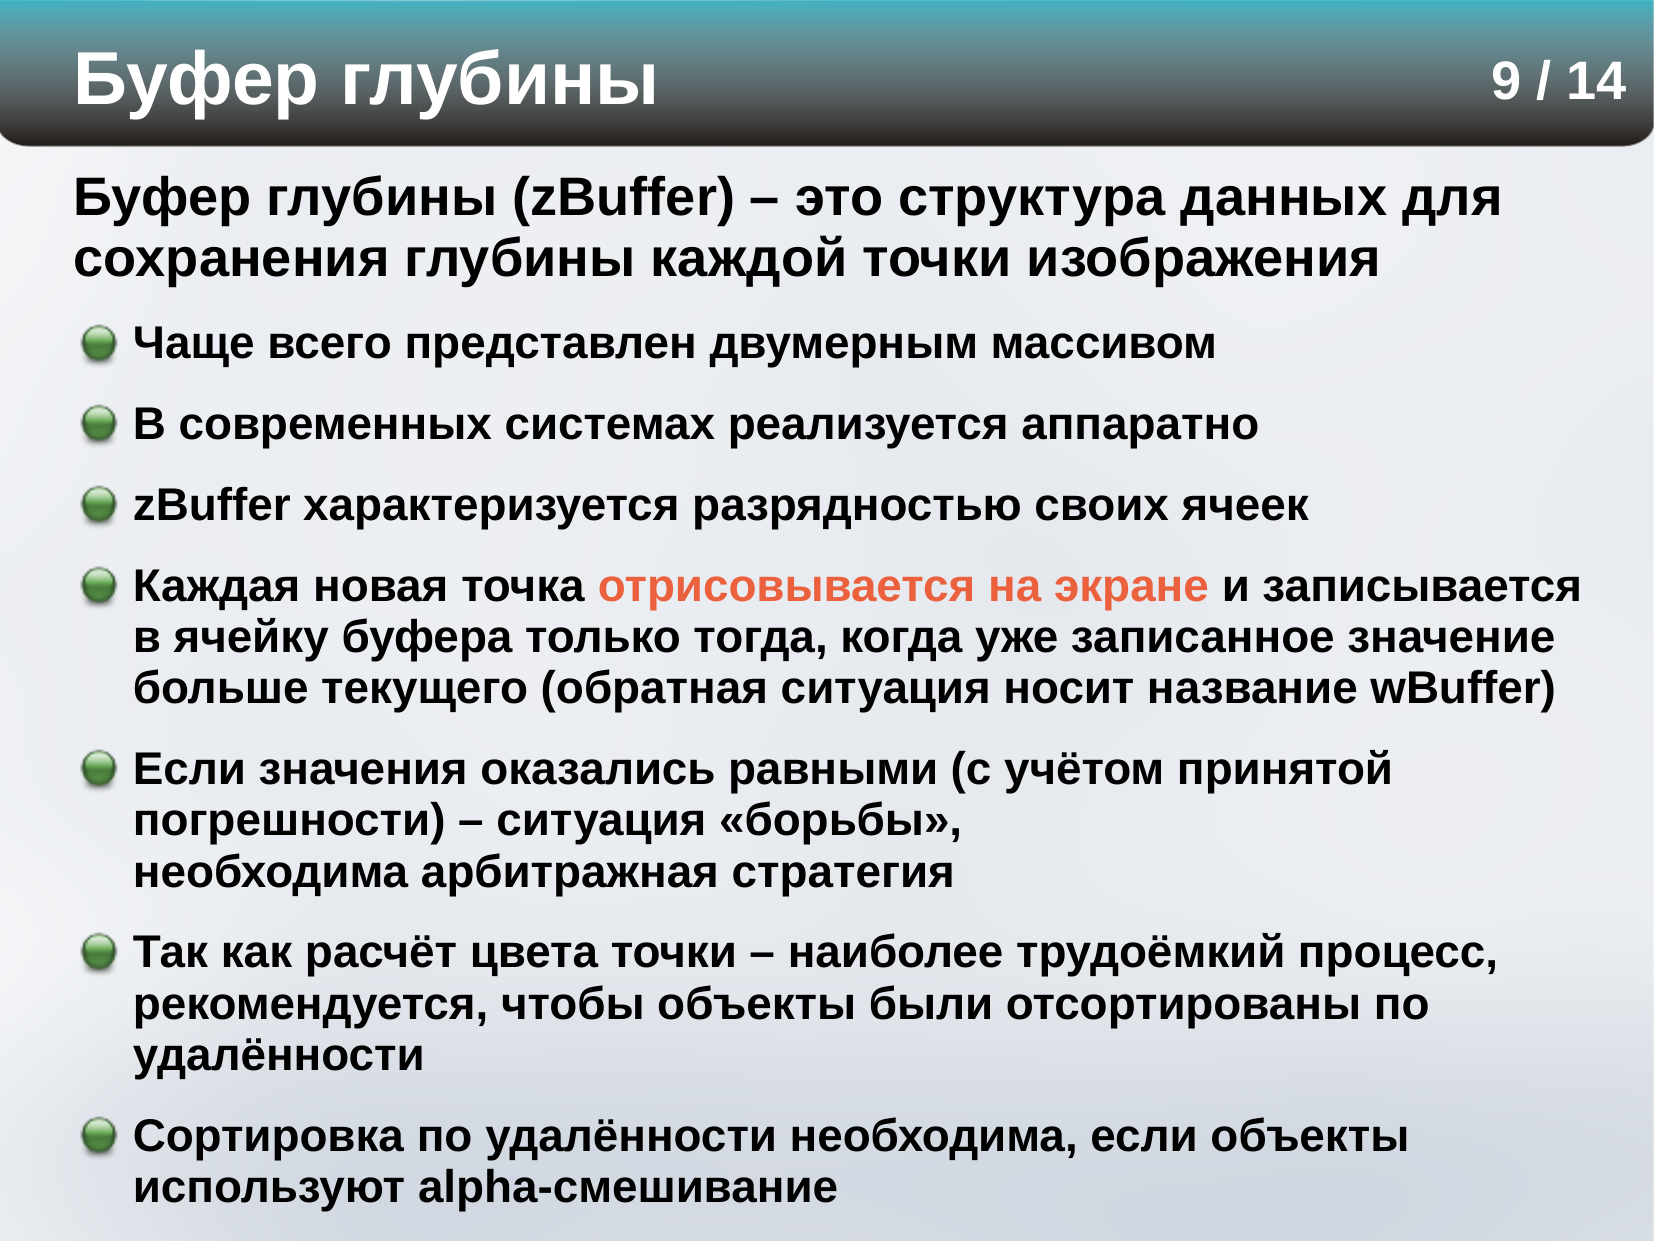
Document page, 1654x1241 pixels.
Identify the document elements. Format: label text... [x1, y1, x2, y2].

text_box Буфер глубины [59, 29, 916, 129]
text_box <номер> / 14 [1476, 42, 1654, 179]
picture [0, 0, 1654, 1241]
text_box Буфер глубины (zBuffer) – это структура данных для сохранения глубины каждой точки изображения Чаще всего представлен двумерным массивом В современных системах реализуется аппаратно zBuffer характеризуется разрядностью своих ячеек Каждая новая точка отрисовывается на экране и записывается в ячейку буфера только тогда, когда уже записанное значение больше текущего (обратная ситуация носит название wBuffer) Если значения оказались равными (с учётом принятой погрешности) – ситуация «борьбы», необходима арбитражная стратегия Так как расчёт цвета точки – наиболее трудоёмкий процесс, рекомендуется, чтобы объекты были отсортированы по удалённости Сортировка по удалённости необходима, если объекты используют alpha-смешивание [59, 159, 1625, 1220]
